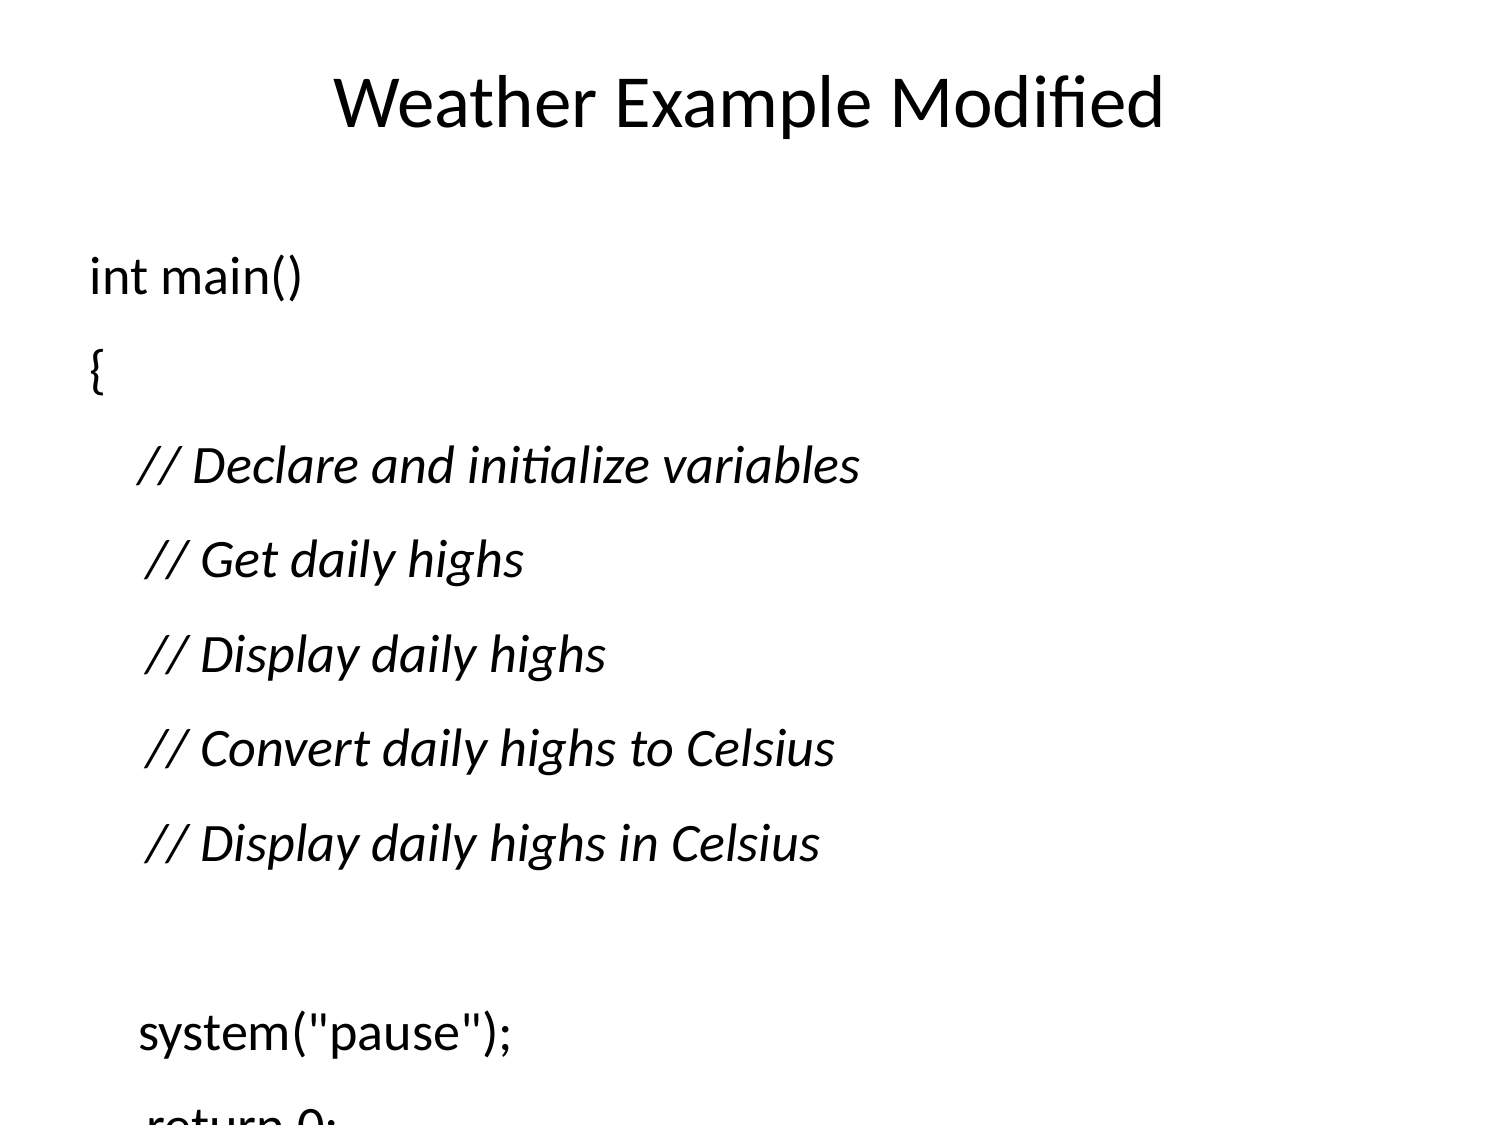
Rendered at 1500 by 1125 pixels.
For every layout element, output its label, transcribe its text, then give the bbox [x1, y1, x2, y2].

list int main() { // Declare and initialize variables // Get daily highs // Display daily highs // Convert daily highs to Celsius // Display daily highs in Celsius system("pause"); return 0; } [75, 232, 1425, 1005]
title Weather Example Modified [75, 45, 1425, 232]
